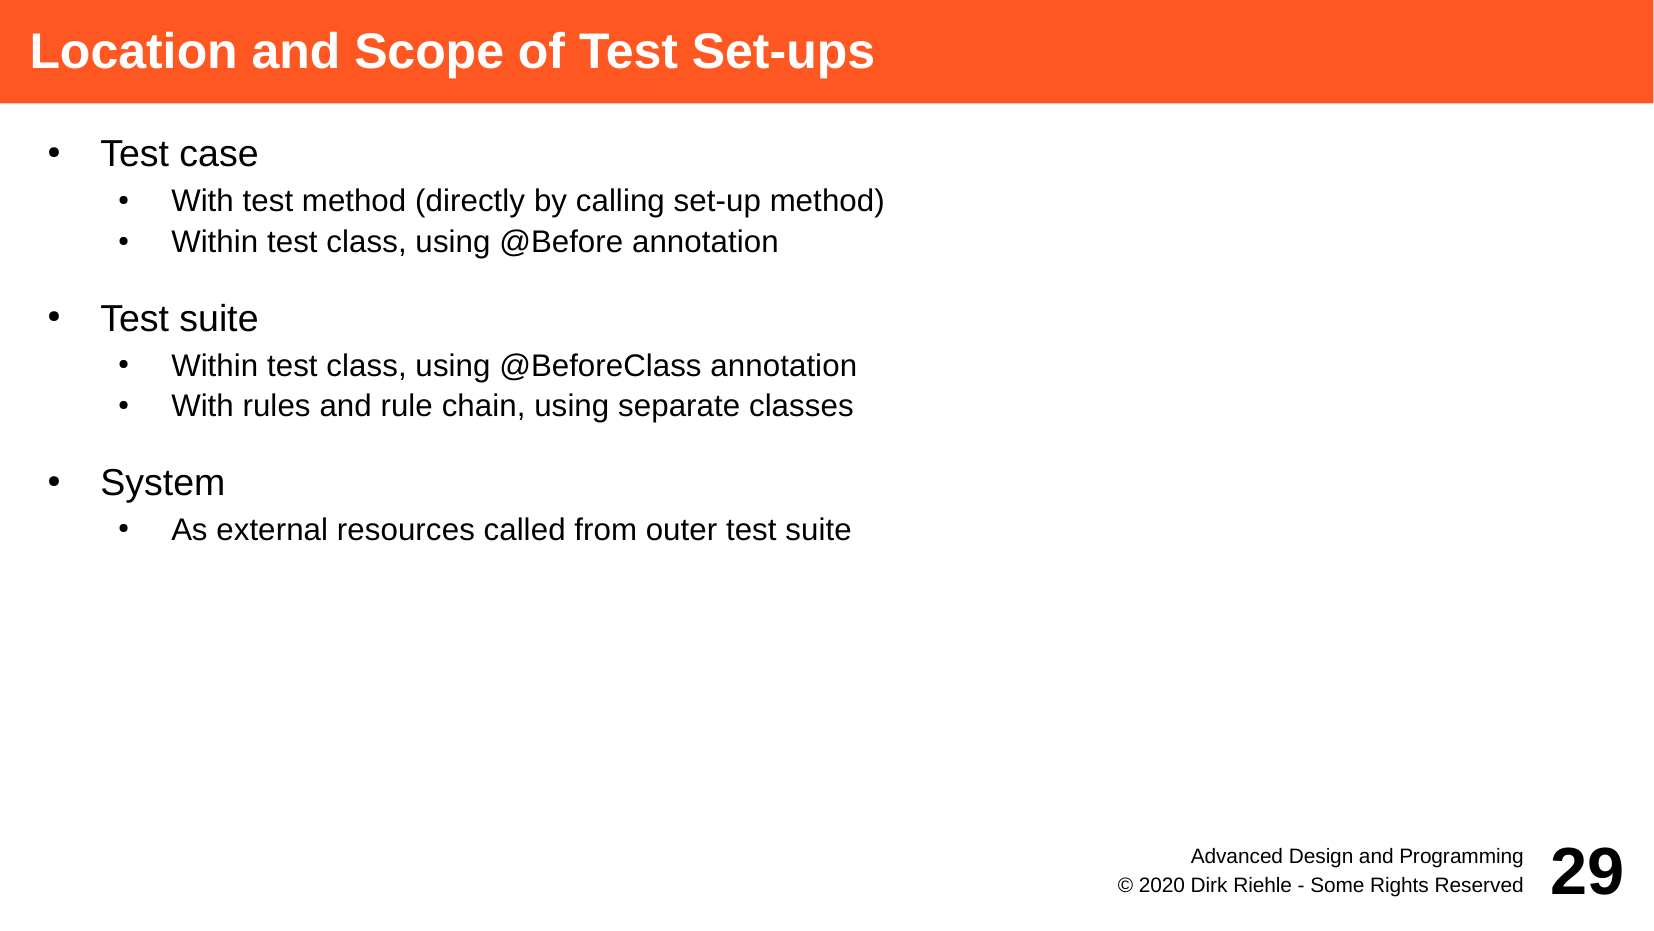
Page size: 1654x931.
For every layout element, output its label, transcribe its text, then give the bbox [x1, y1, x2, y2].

list Test case With test method (directly by calling set-up method) Within test class, using @Before annotation Test suite Within test class, using @BeforeClass annotation With rules and rule chain, using separate classes System As external resources called from outer test suite [29, 132, 1625, 813]
title Location and Scope of Test Set-ups [0, 0, 1654, 104]
